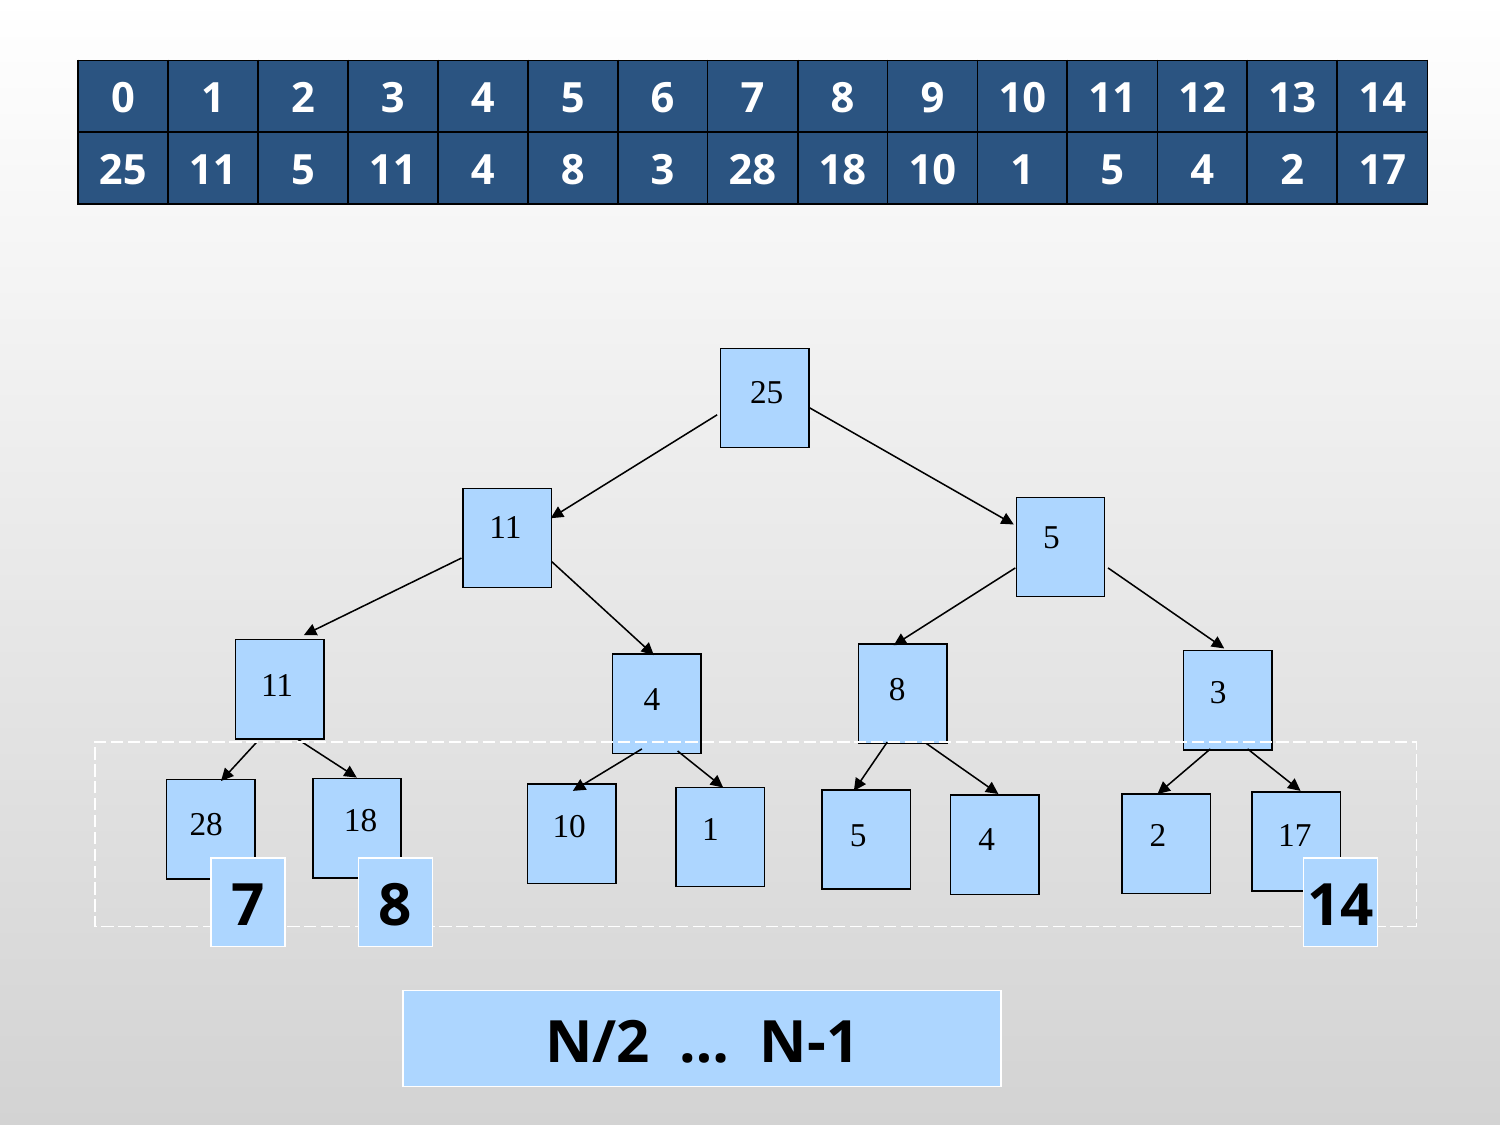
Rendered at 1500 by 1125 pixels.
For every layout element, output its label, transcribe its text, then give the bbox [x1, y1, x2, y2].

text_box 11 [474, 498, 543, 574]
table_header 8 [799, 61, 887, 131]
text_box 3 [1195, 662, 1264, 738]
text_box 18 [329, 790, 398, 866]
table_header 9 [888, 61, 977, 131]
table_cell 5 [259, 133, 347, 203]
table_header 6 [619, 61, 707, 131]
text_box 4 [963, 809, 1032, 885]
text_box 5 [1028, 508, 1097, 584]
table_cell 2 [1248, 133, 1336, 203]
text_box [527, 784, 616, 884]
text_box [720, 348, 810, 448]
table_cell 25 [79, 133, 167, 203]
text_box [676, 787, 765, 887]
table_cell 4 [439, 133, 527, 203]
text_box [858, 643, 948, 744]
text_box [950, 795, 1039, 895]
table_cell 4 [1158, 133, 1246, 203]
table_cell 11 [349, 133, 437, 203]
table_header 5 [529, 61, 617, 131]
table_header 3 [349, 61, 437, 131]
text_box [235, 639, 325, 740]
text_box [612, 653, 701, 754]
table_header 1 [169, 61, 257, 131]
table_header 4 [439, 61, 527, 131]
table_header 11 [1068, 61, 1157, 131]
text_box 28 [174, 795, 243, 871]
table_cell 3 [619, 133, 707, 203]
table_header 14 [1338, 61, 1427, 131]
text_box [1251, 791, 1341, 892]
text_box 5 [835, 806, 904, 882]
text_box 1 [687, 799, 756, 875]
text_box [1016, 497, 1105, 597]
text_box [1183, 650, 1273, 750]
table_cell 18 [799, 133, 887, 203]
text_box 4 [628, 669, 698, 745]
text_box 25 [735, 363, 804, 439]
table_header 2 [259, 61, 347, 131]
text_box [1121, 793, 1211, 894]
table_header 12 [1158, 61, 1246, 131]
table_cell 1 [978, 133, 1066, 203]
table_cell 11 [169, 133, 257, 203]
table_header 7 [708, 61, 797, 131]
table_cell 10 [888, 133, 977, 203]
text_box 11 [246, 656, 315, 732]
text_box N/2 … N-1 [403, 990, 1002, 1087]
text_box 14 [1303, 857, 1378, 947]
table_cell 8 [529, 133, 617, 203]
text_box 2 [1134, 806, 1204, 882]
table_cell 28 [708, 133, 797, 203]
text_box 8 [358, 857, 433, 947]
text_box [822, 789, 911, 889]
table_header 13 [1248, 61, 1336, 131]
text_box [166, 779, 256, 880]
text_box 8 [874, 659, 943, 735]
text_box 10 [537, 796, 606, 872]
text_box 7 [210, 857, 285, 947]
table_header 0 [79, 61, 167, 131]
text_box [462, 488, 552, 588]
text_box 17 [1263, 806, 1332, 882]
table_cell 17 [1338, 133, 1427, 203]
table_cell 5 [1068, 133, 1157, 203]
text_box [312, 778, 402, 878]
table_header 10 [978, 61, 1066, 131]
